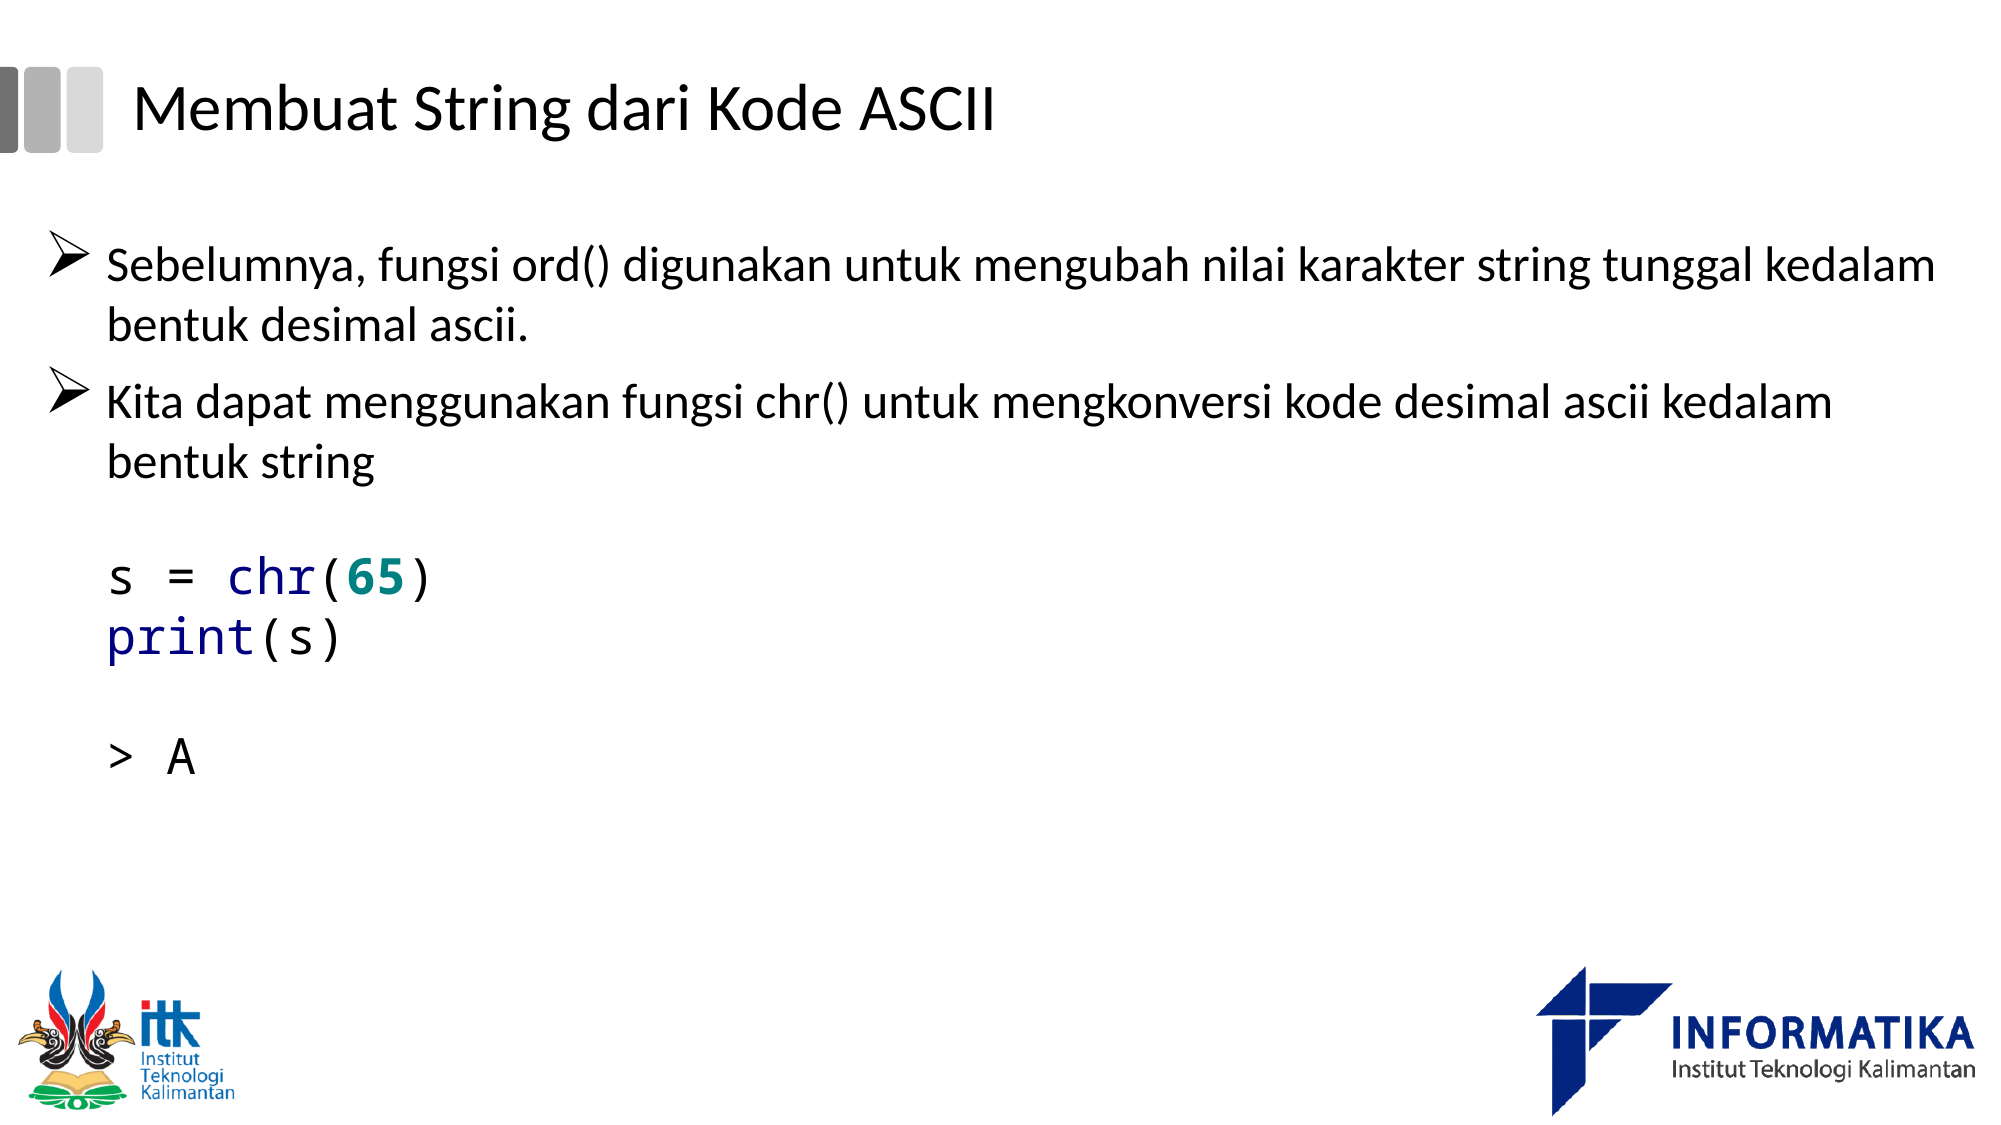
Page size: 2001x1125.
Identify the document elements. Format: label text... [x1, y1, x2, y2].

picture [0, 935, 253, 1125]
title Membuat String dari Kode ASCII [111, 52, 1837, 157]
text_box Sebelumnya, fungsi ord() digunakan untuk mengubah nilai karakter string tunggal kedalam bentuk desimal ascii. Kita dapat menggunakan fungsi chr() untuk mengkonversi kode desimal ascii kedalam bentuk string [29, 224, 1971, 497]
picture [1534, 965, 1976, 1118]
text_box s = chr(65) print(s) > A [86, 534, 708, 795]
